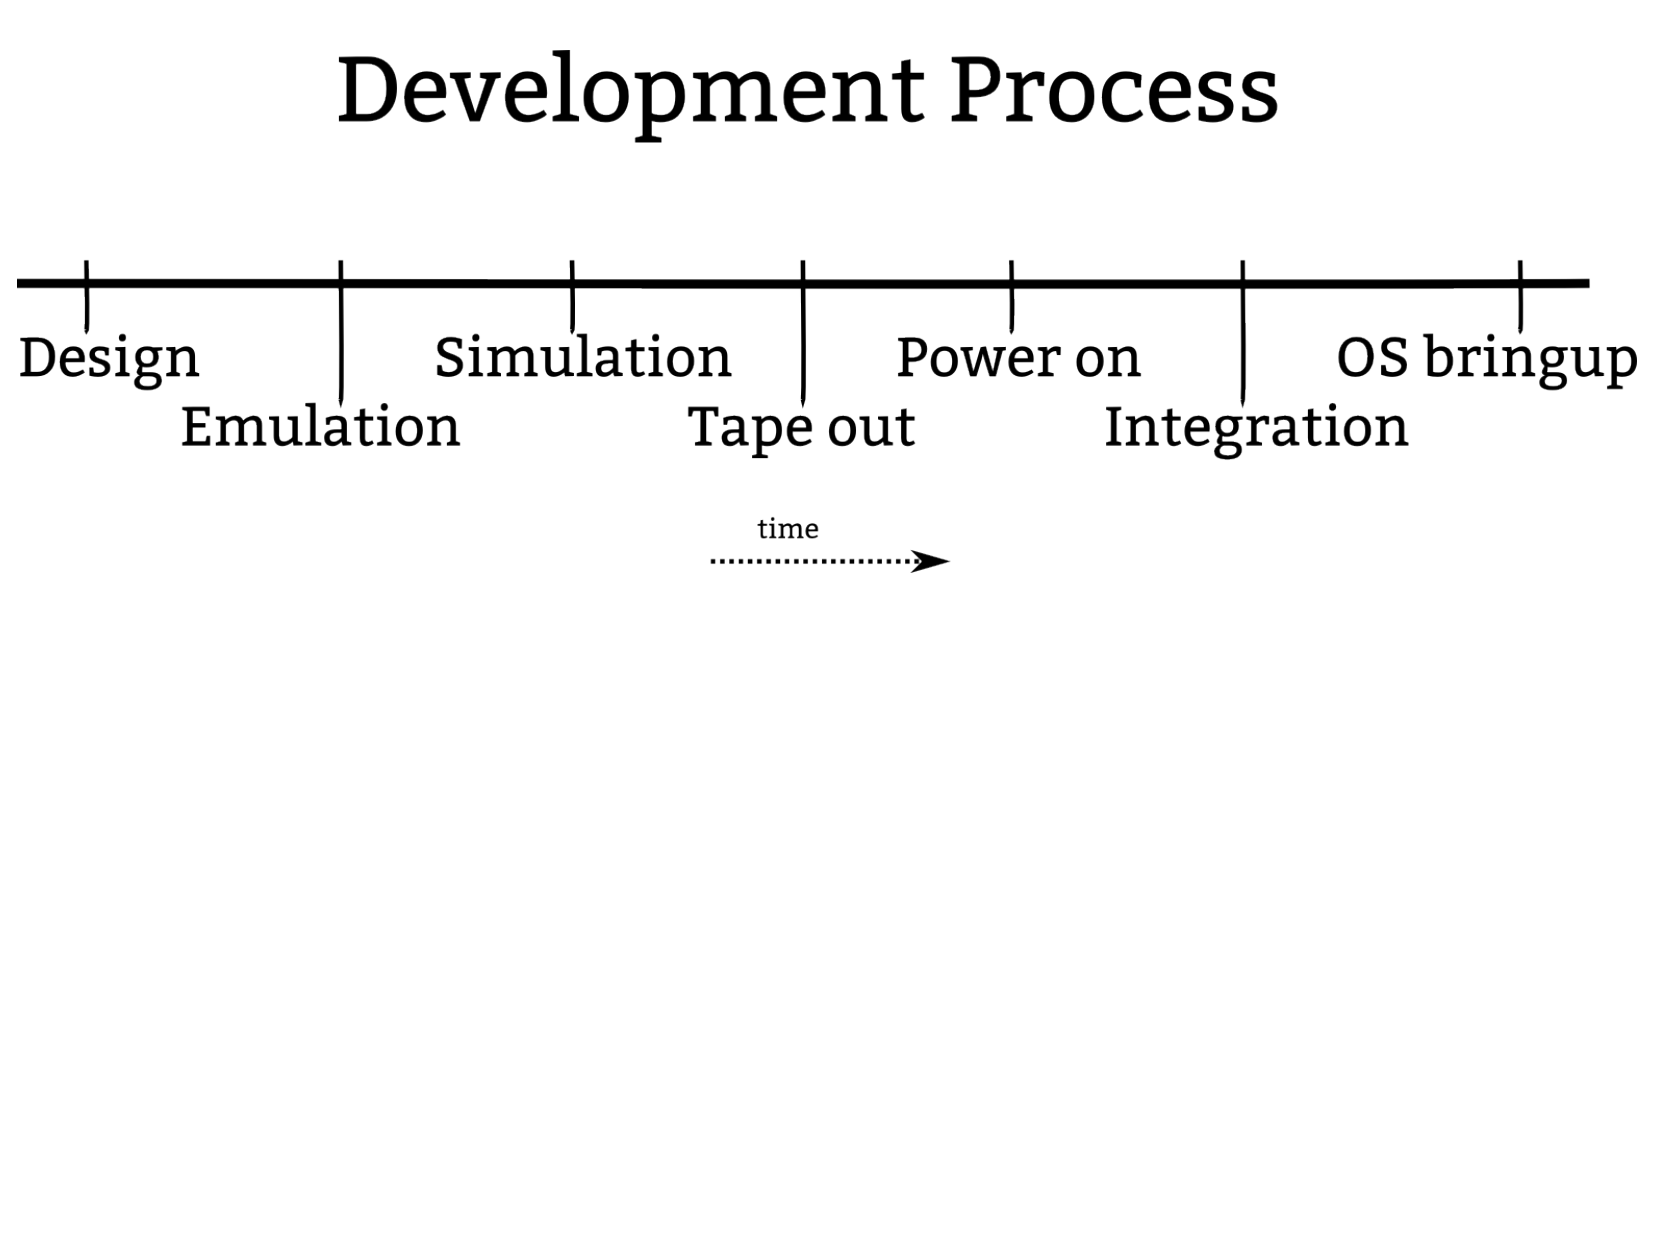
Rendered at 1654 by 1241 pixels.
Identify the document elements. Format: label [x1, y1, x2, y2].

picture [17, 50, 1637, 573]
